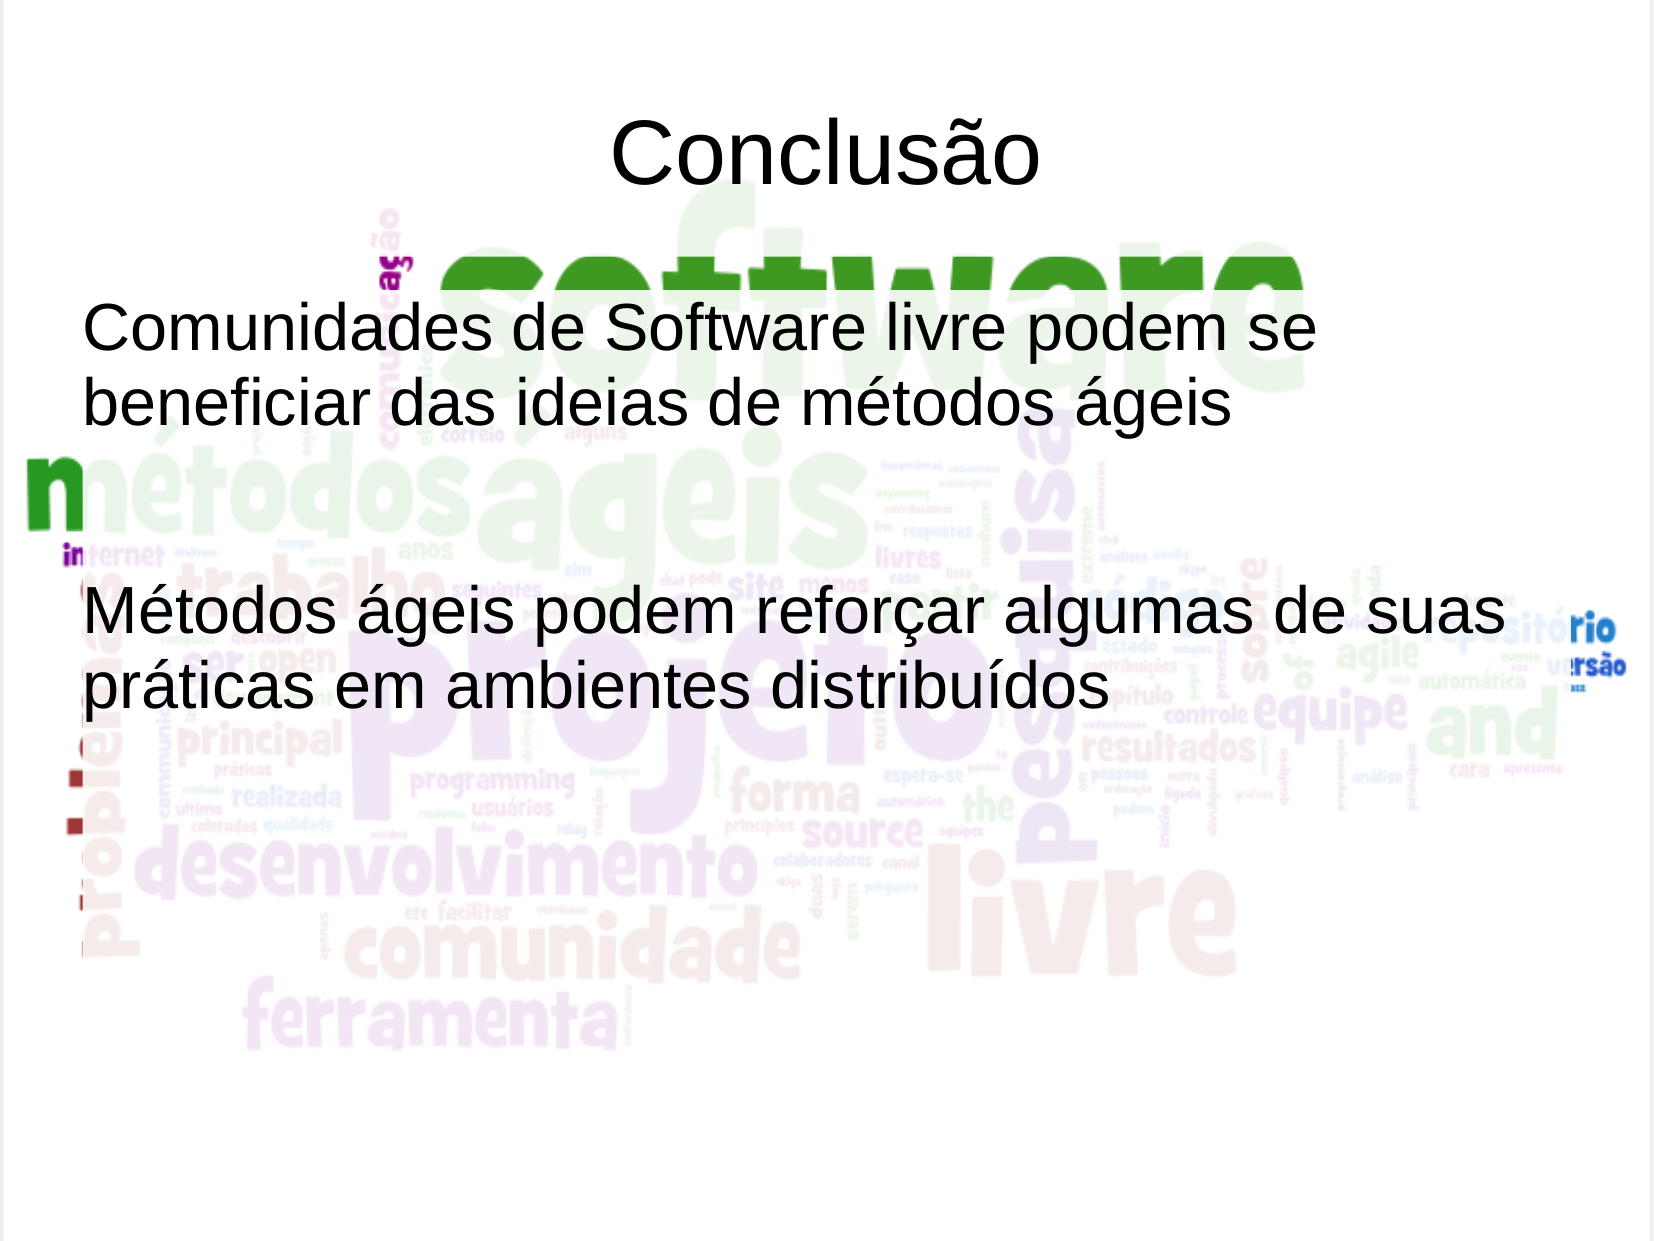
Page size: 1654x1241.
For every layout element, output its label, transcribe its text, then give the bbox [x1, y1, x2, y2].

list Comunidades de Software livre podem se beneficiar das ideias de métodos ágeis Métodos ágeis podem reforçar algumas de suas práticas em ambientes distribuídos [82, 290, 1571, 1094]
title Conclusão [82, 49, 1571, 257]
picture [0, 0, 1654, 1241]
